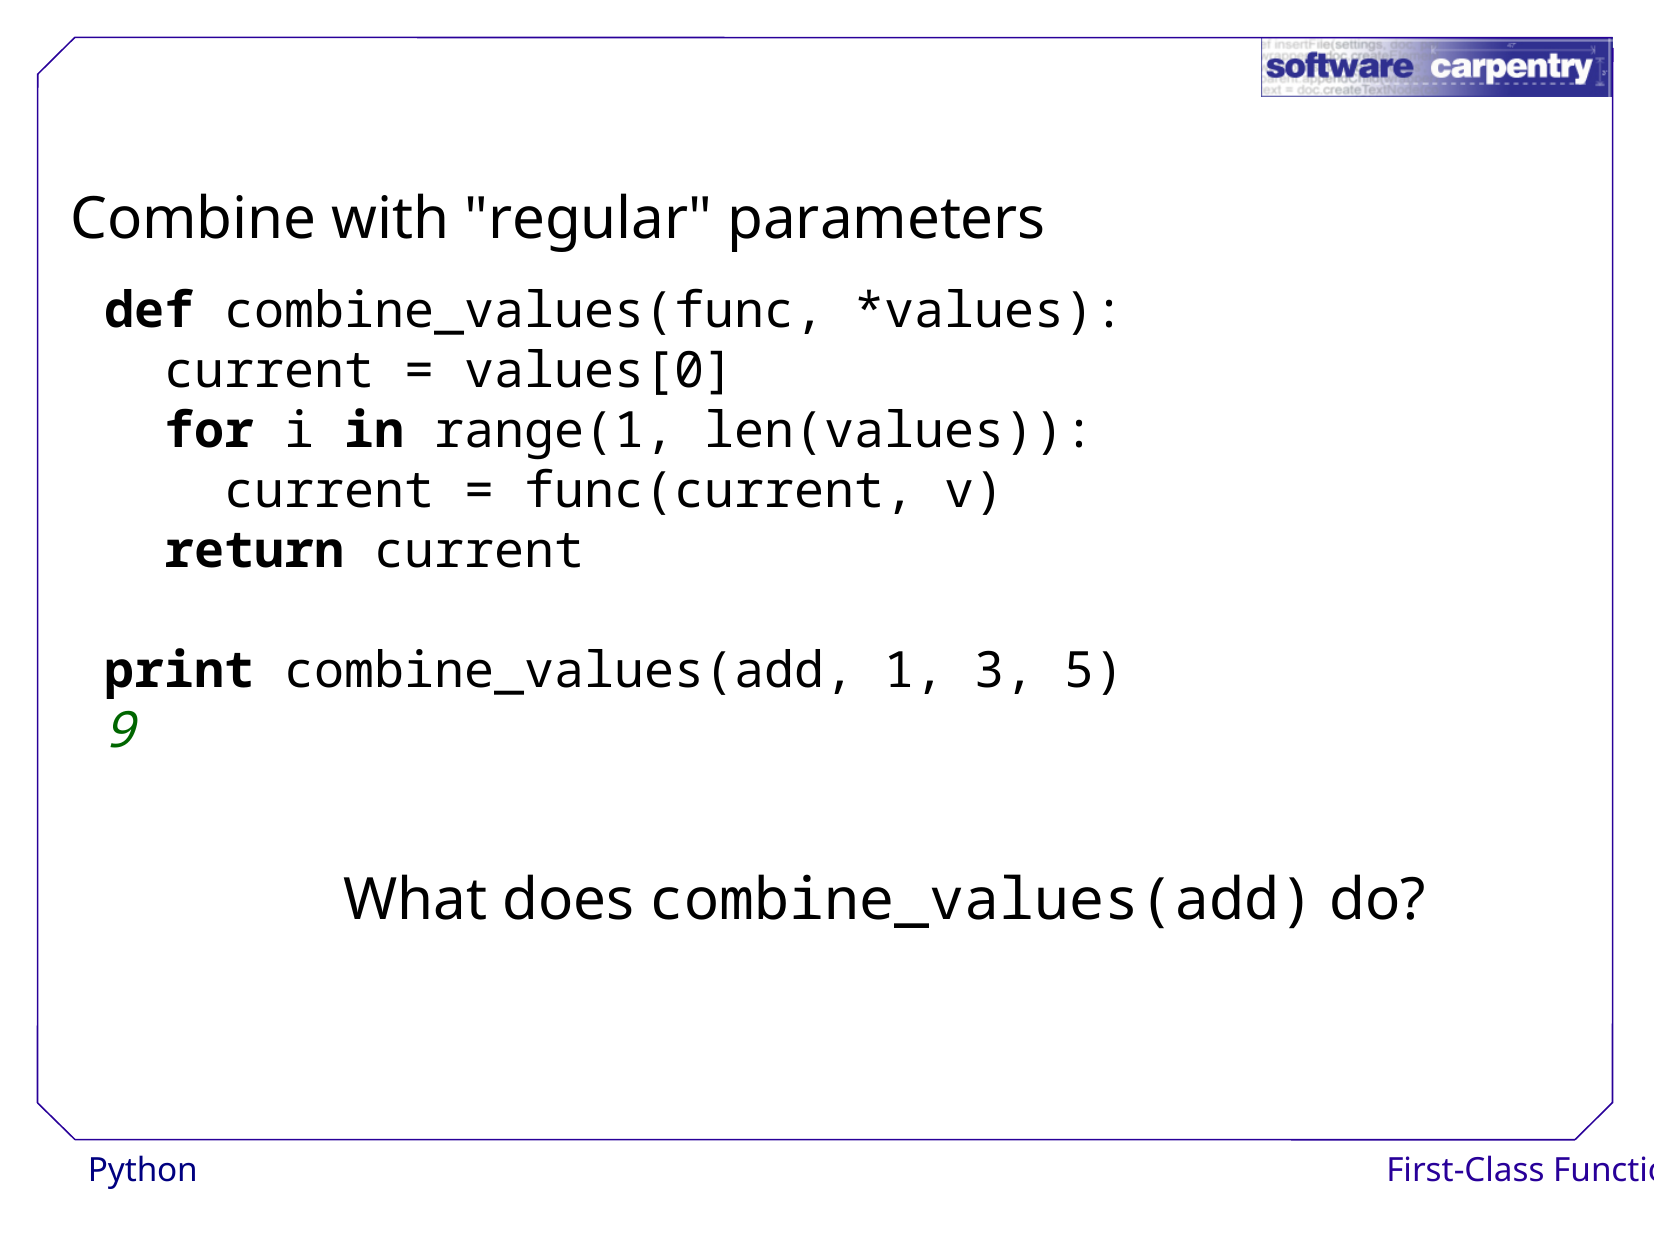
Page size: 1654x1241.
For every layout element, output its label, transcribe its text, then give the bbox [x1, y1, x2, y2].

text_box def combine_values(func, *values): current = values[0] for i in range(1, len(values)): current = func(current, v) return current print combine_values(add, 1, 3, 5) 9 [89, 270, 1234, 1065]
text_box Combine with "regular" parameters [55, 138, 1211, 259]
picture [1261, 39, 1613, 97]
text_box What does combine_values(add) do? [328, 818, 1592, 939]
